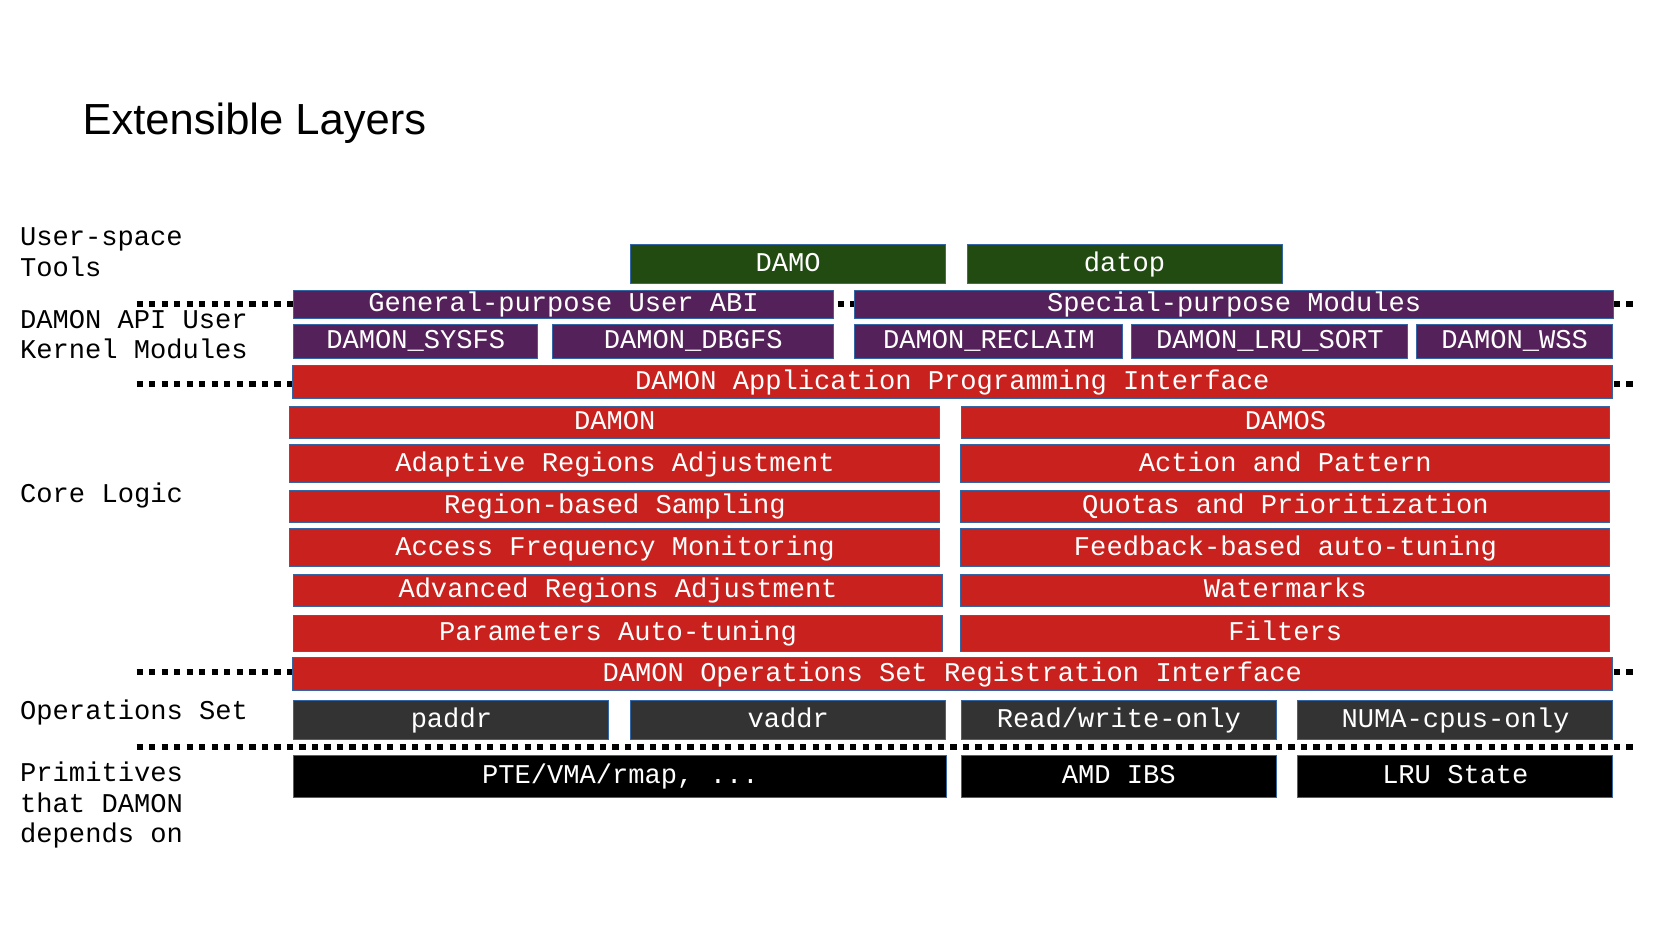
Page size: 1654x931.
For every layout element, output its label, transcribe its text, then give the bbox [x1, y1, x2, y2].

text_box DAMON [289, 406, 940, 439]
text_box DAMOS [961, 406, 1610, 439]
text_box Advanced Regions Adjustment [293, 574, 943, 607]
text_box DAMON_SYSFS [298, 324, 538, 359]
text_box paddr [298, 700, 609, 740]
text_box DAMON_WSS [1416, 324, 1613, 359]
text_box Action and Pattern [960, 444, 1610, 483]
text_box Watermarks [960, 574, 1610, 607]
text_box vaddr [630, 700, 946, 740]
text_box Filters [960, 615, 1610, 652]
text_box datop [967, 244, 1283, 284]
text_box LRU State [1297, 755, 1613, 798]
text_box Primitives that DAMON depends on [5, 751, 223, 880]
text_box Read/write-only [961, 700, 1277, 740]
text_box DAMON Operations Set Registration Interface [292, 657, 1613, 691]
text_box DAMON_LRU_SORT [1131, 324, 1408, 359]
text_box General-purpose User ABI [293, 290, 834, 319]
text_box PTE/VMA/rmap, ... [293, 755, 947, 798]
text_box NUMA-cpus-only [1297, 700, 1613, 740]
text_box Special-purpose Modules [854, 290, 1614, 319]
title Extensible Layers [82, 81, 1571, 157]
text_box Region-based Sampling [289, 490, 940, 523]
text_box Core Logic [5, 472, 223, 526]
text_box DAMO [630, 244, 946, 284]
text_box Parameters Auto-tuning [293, 615, 943, 652]
text_box DAMON_RECLAIM [854, 324, 1123, 359]
text_box Feedback-based auto-tuning [960, 528, 1610, 567]
text_box DAMON API User Kernel Modules [5, 298, 298, 389]
text_box User-space Tools [5, 215, 223, 298]
text_box DAMON_DBGFS [552, 324, 834, 359]
text_box Operations Set [5, 689, 298, 743]
text_box Access Frequency Monitoring [289, 528, 940, 567]
text_box DAMON Application Programming Interface [292, 365, 1613, 399]
text_box Adaptive Regions Adjustment [289, 444, 940, 483]
text_box Quotas and Prioritization [960, 490, 1610, 523]
text_box AMD IBS [961, 755, 1277, 798]
